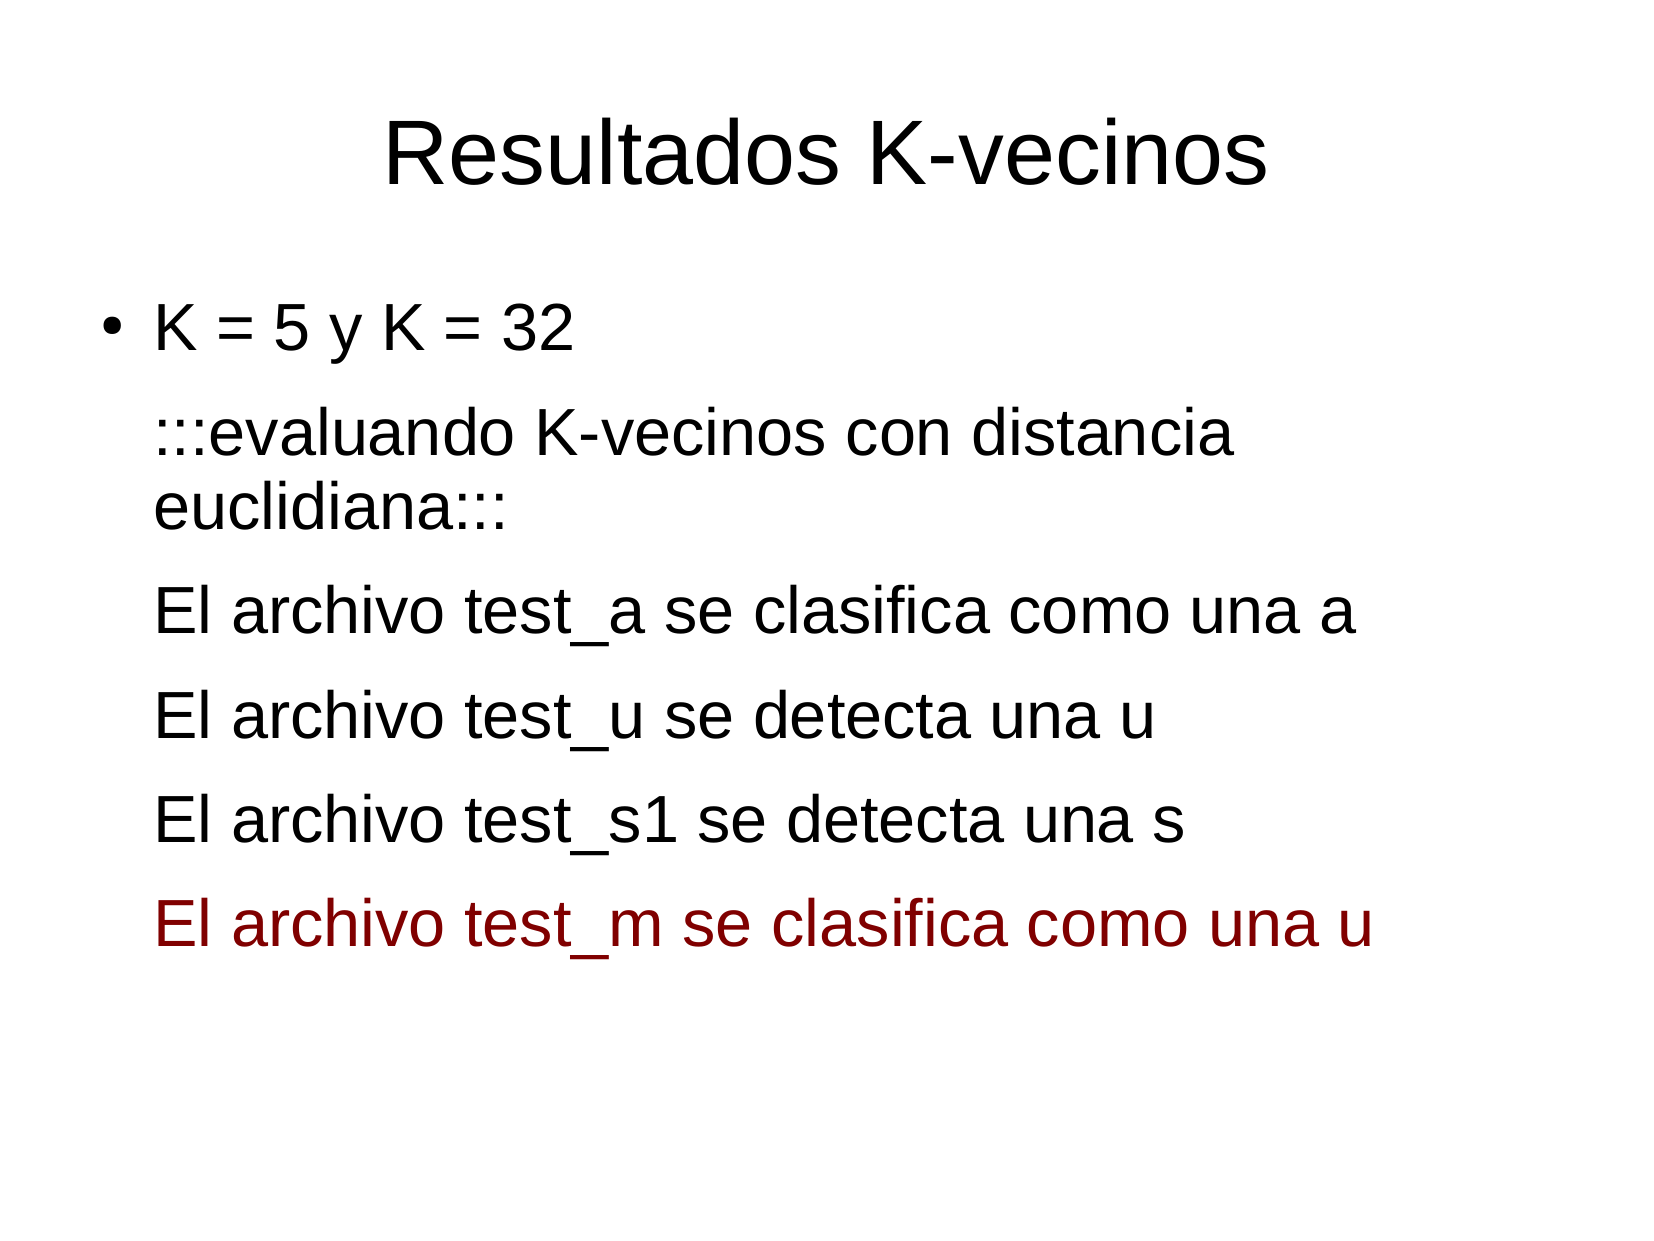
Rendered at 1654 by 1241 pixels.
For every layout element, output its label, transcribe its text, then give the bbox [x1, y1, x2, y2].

list K = 5 y K = 32 :::evaluando K-vecinos con distancia euclidiana::: El archivo test_a se clasifica como una a El archivo test_u se detecta una u El archivo test_s1 se detecta una s El archivo test_m se clasifica como una u [82, 290, 1538, 1010]
title Resultados K-vecinos [82, 49, 1571, 257]
